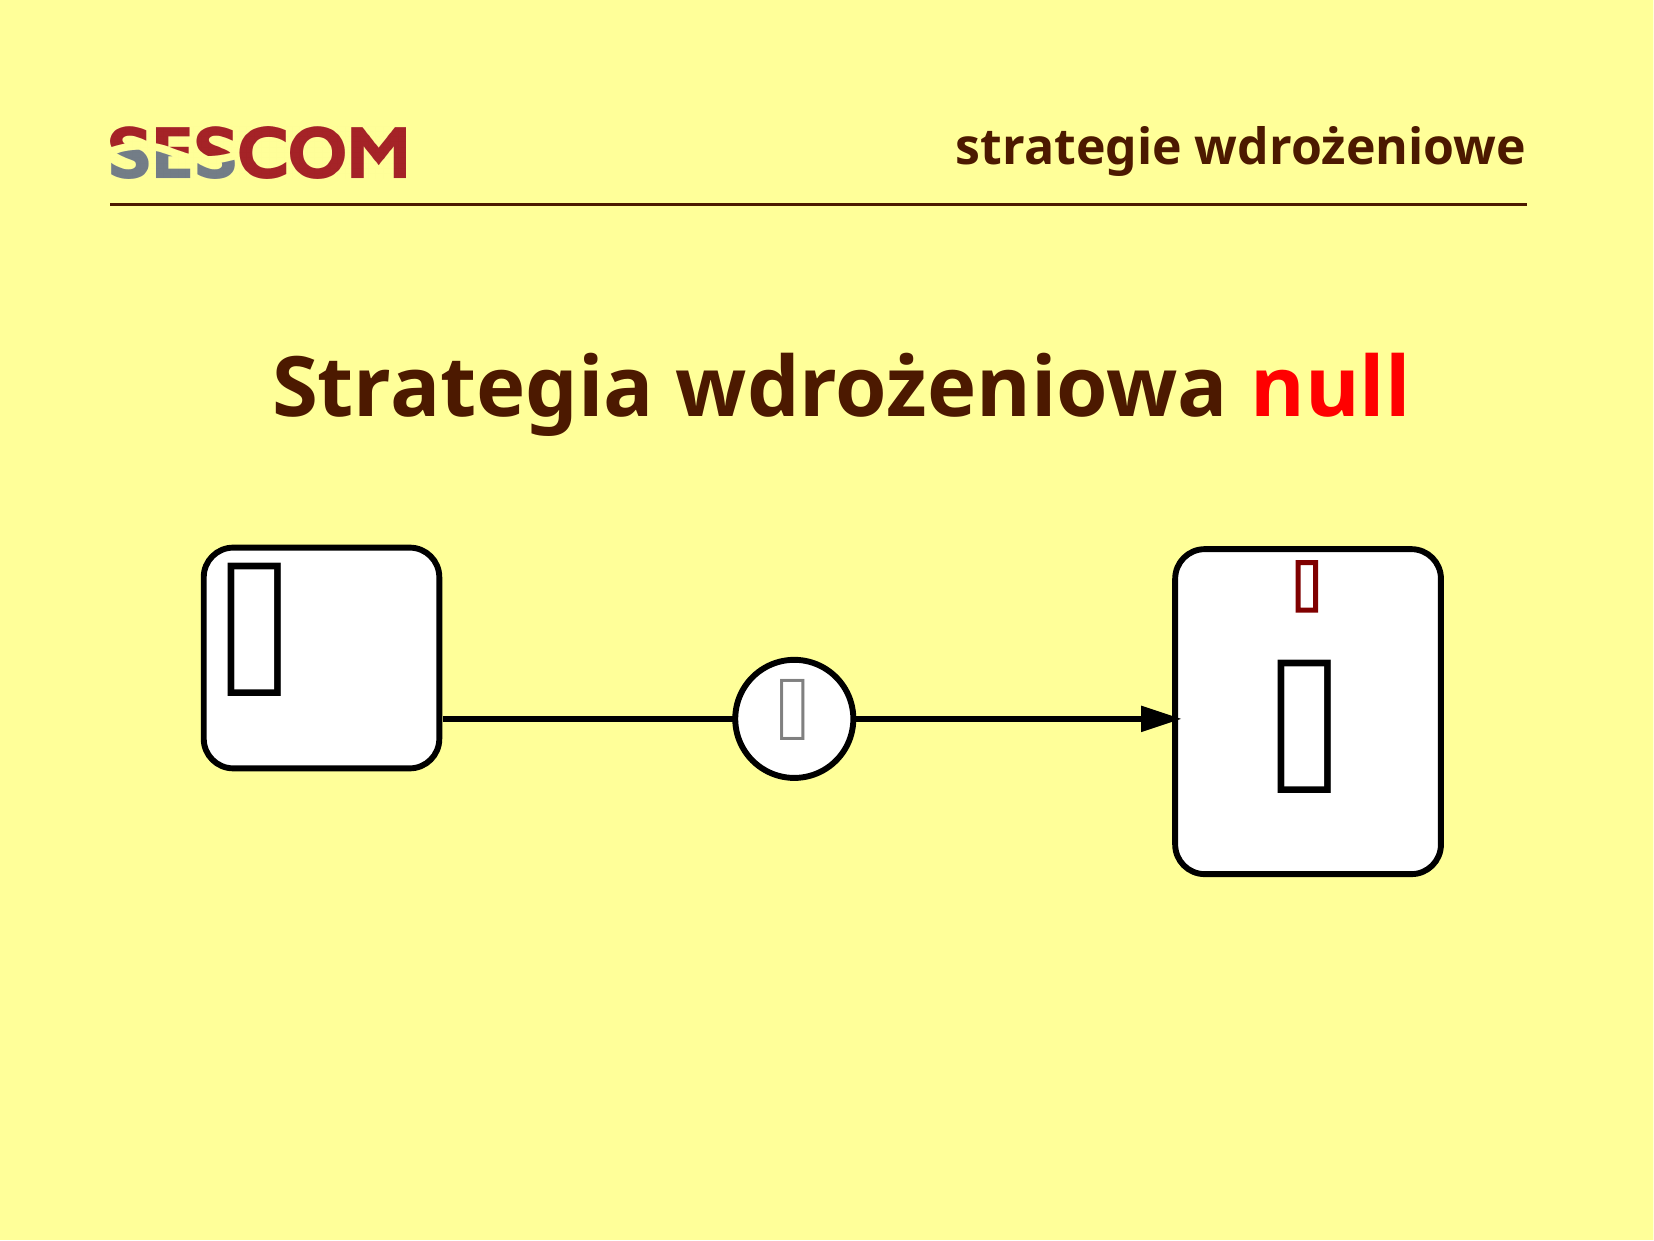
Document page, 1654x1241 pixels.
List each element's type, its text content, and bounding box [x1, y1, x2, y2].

text_box strategie wdrożeniowe [448, 103, 1541, 207]
text_box  [203, 547, 440, 769]
text_box @ [735, 659, 854, 778]
picture [110, 126, 406, 179]
text_box Strategia wdrożeniowa null [206, 320, 1477, 481]
text_box   [1175, 549, 1441, 875]
